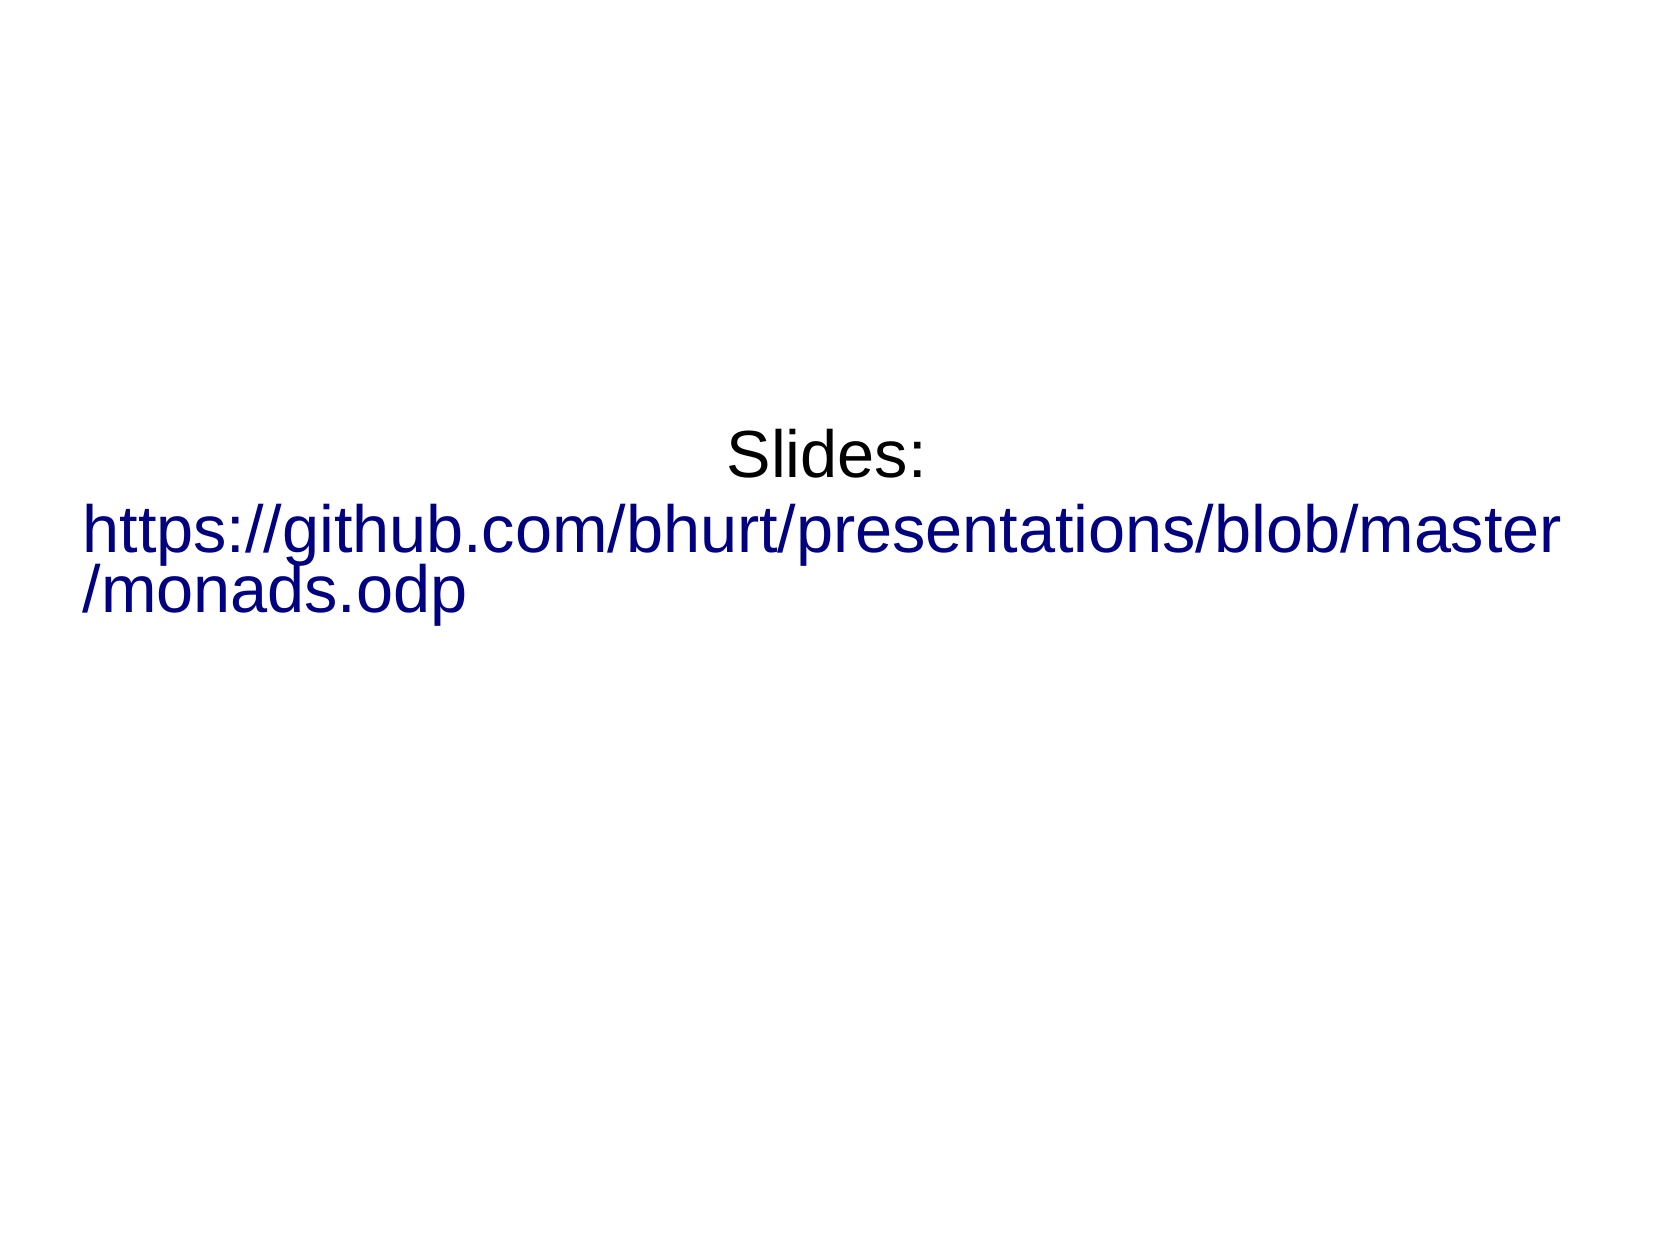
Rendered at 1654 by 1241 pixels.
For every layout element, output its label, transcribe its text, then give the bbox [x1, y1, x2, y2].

subtitle Slides: https://github.com/bhurt/presentations/blob/master/monads.odp [82, 49, 1571, 1010]
